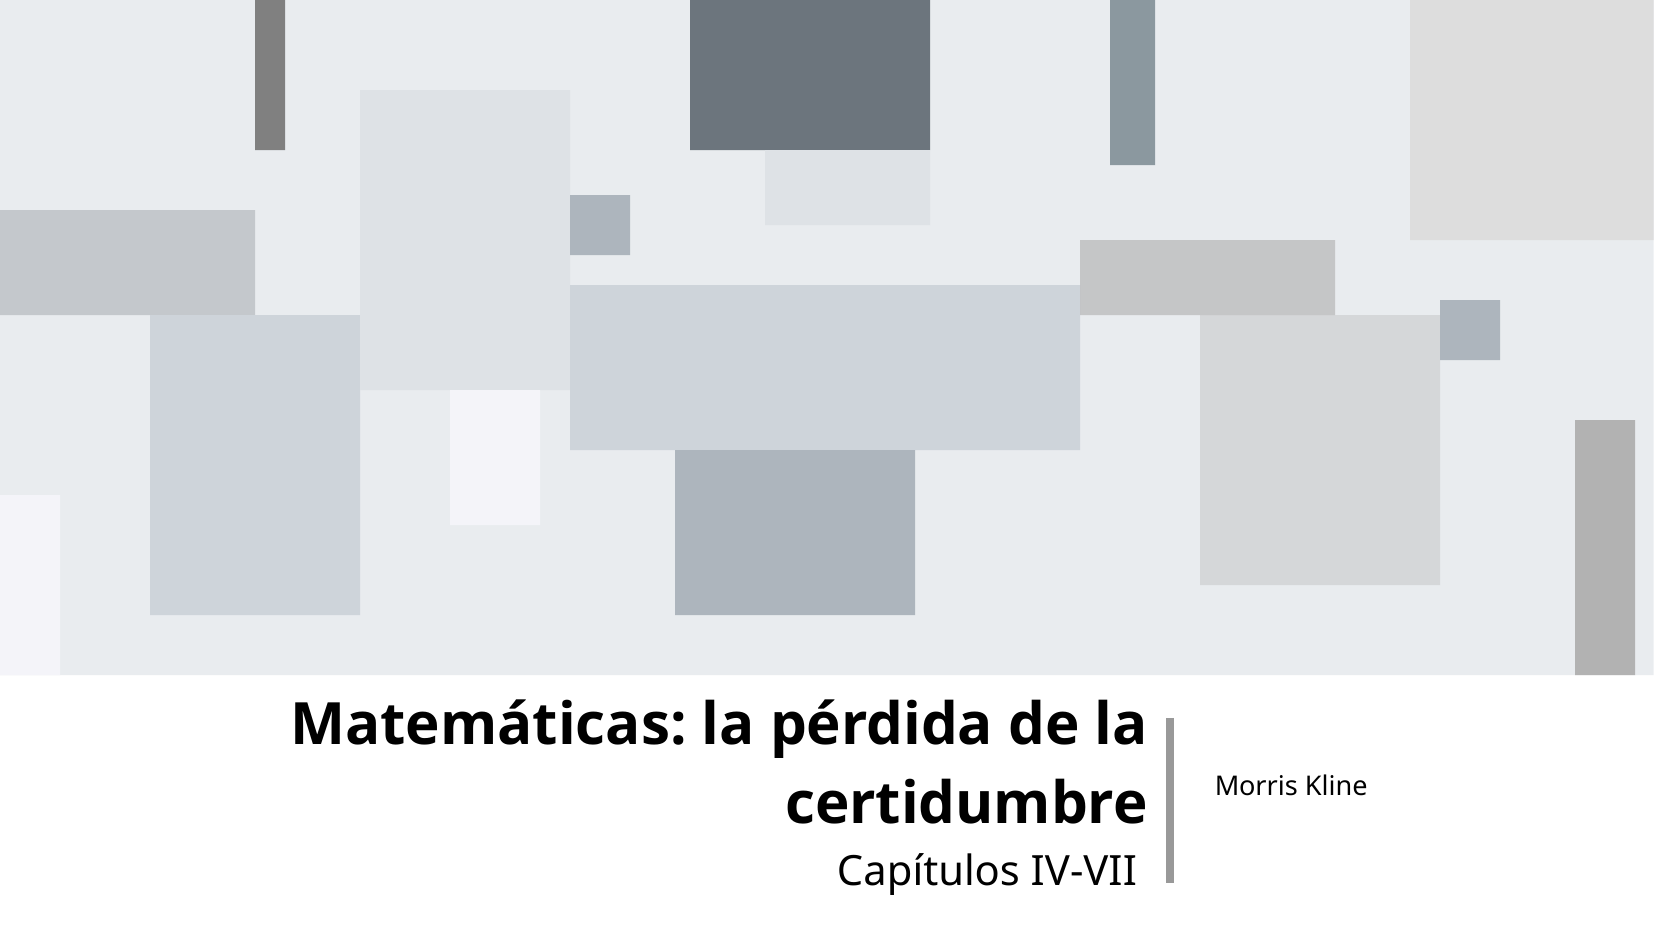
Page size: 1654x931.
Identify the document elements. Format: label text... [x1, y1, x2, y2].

text_box Morris Kline [1200, 759, 1591, 841]
text_box Matemáticas: la pérdida de la certidumbre Capítulos IV-VII [150, 675, 1163, 931]
